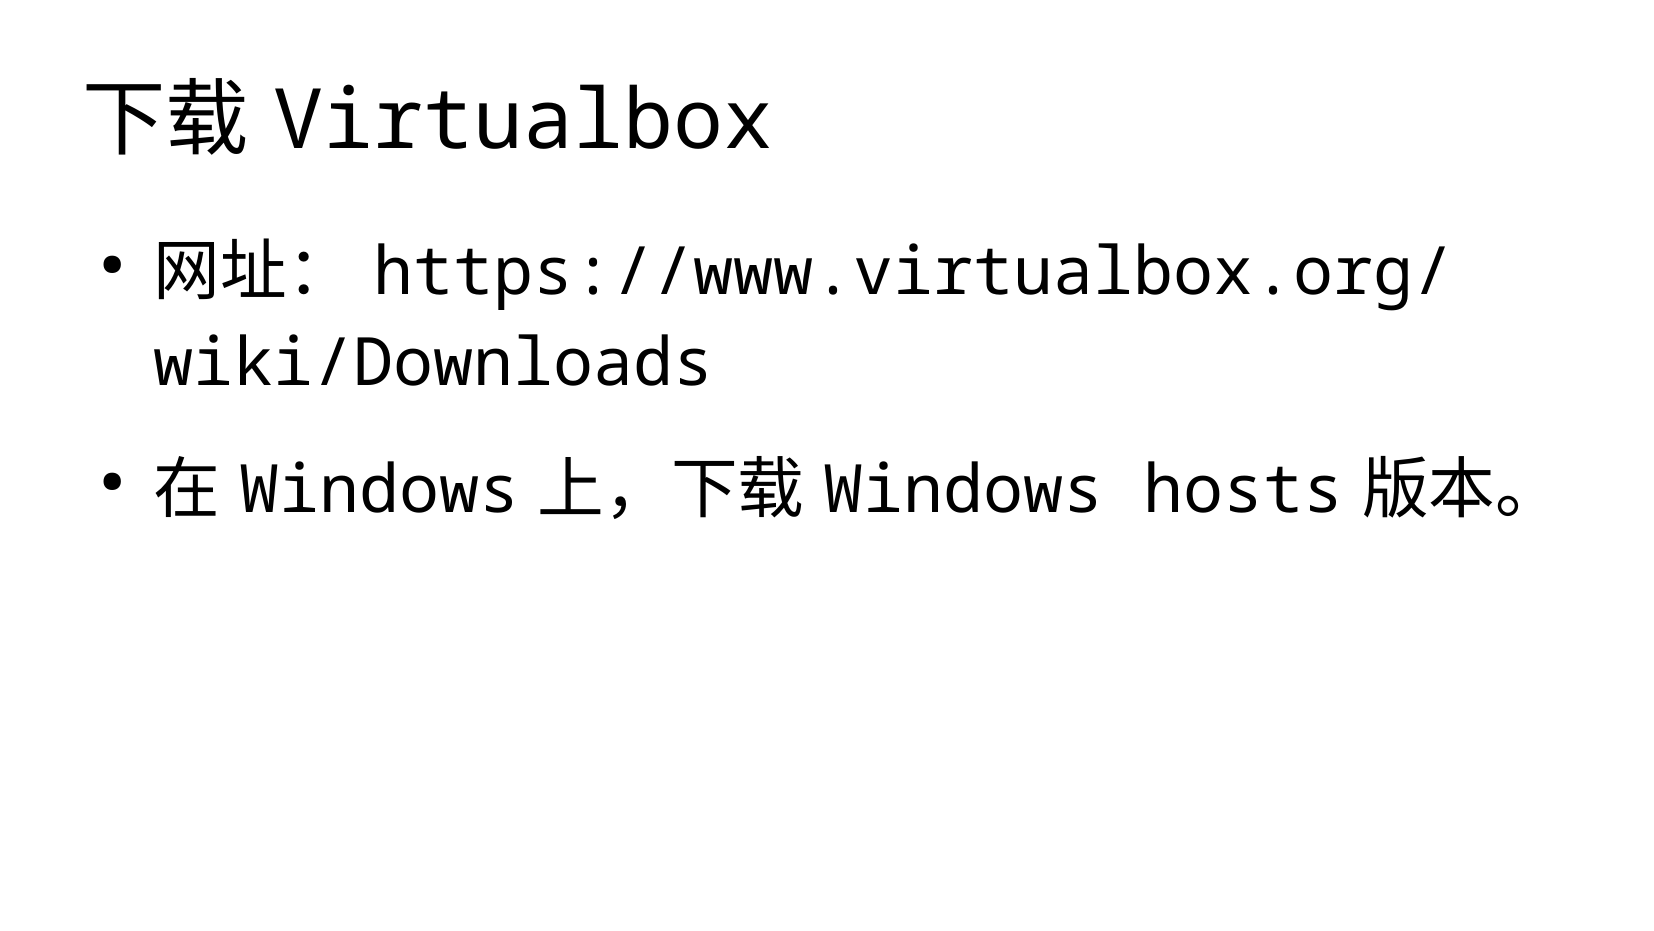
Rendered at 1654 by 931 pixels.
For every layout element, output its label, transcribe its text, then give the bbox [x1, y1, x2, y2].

list 网址：https://www.virtualbox.org/wiki/Downloads 在Windows上，下载Windows hosts版本。 [82, 217, 1571, 875]
title 下载Virtualbox [82, 37, 1571, 189]
